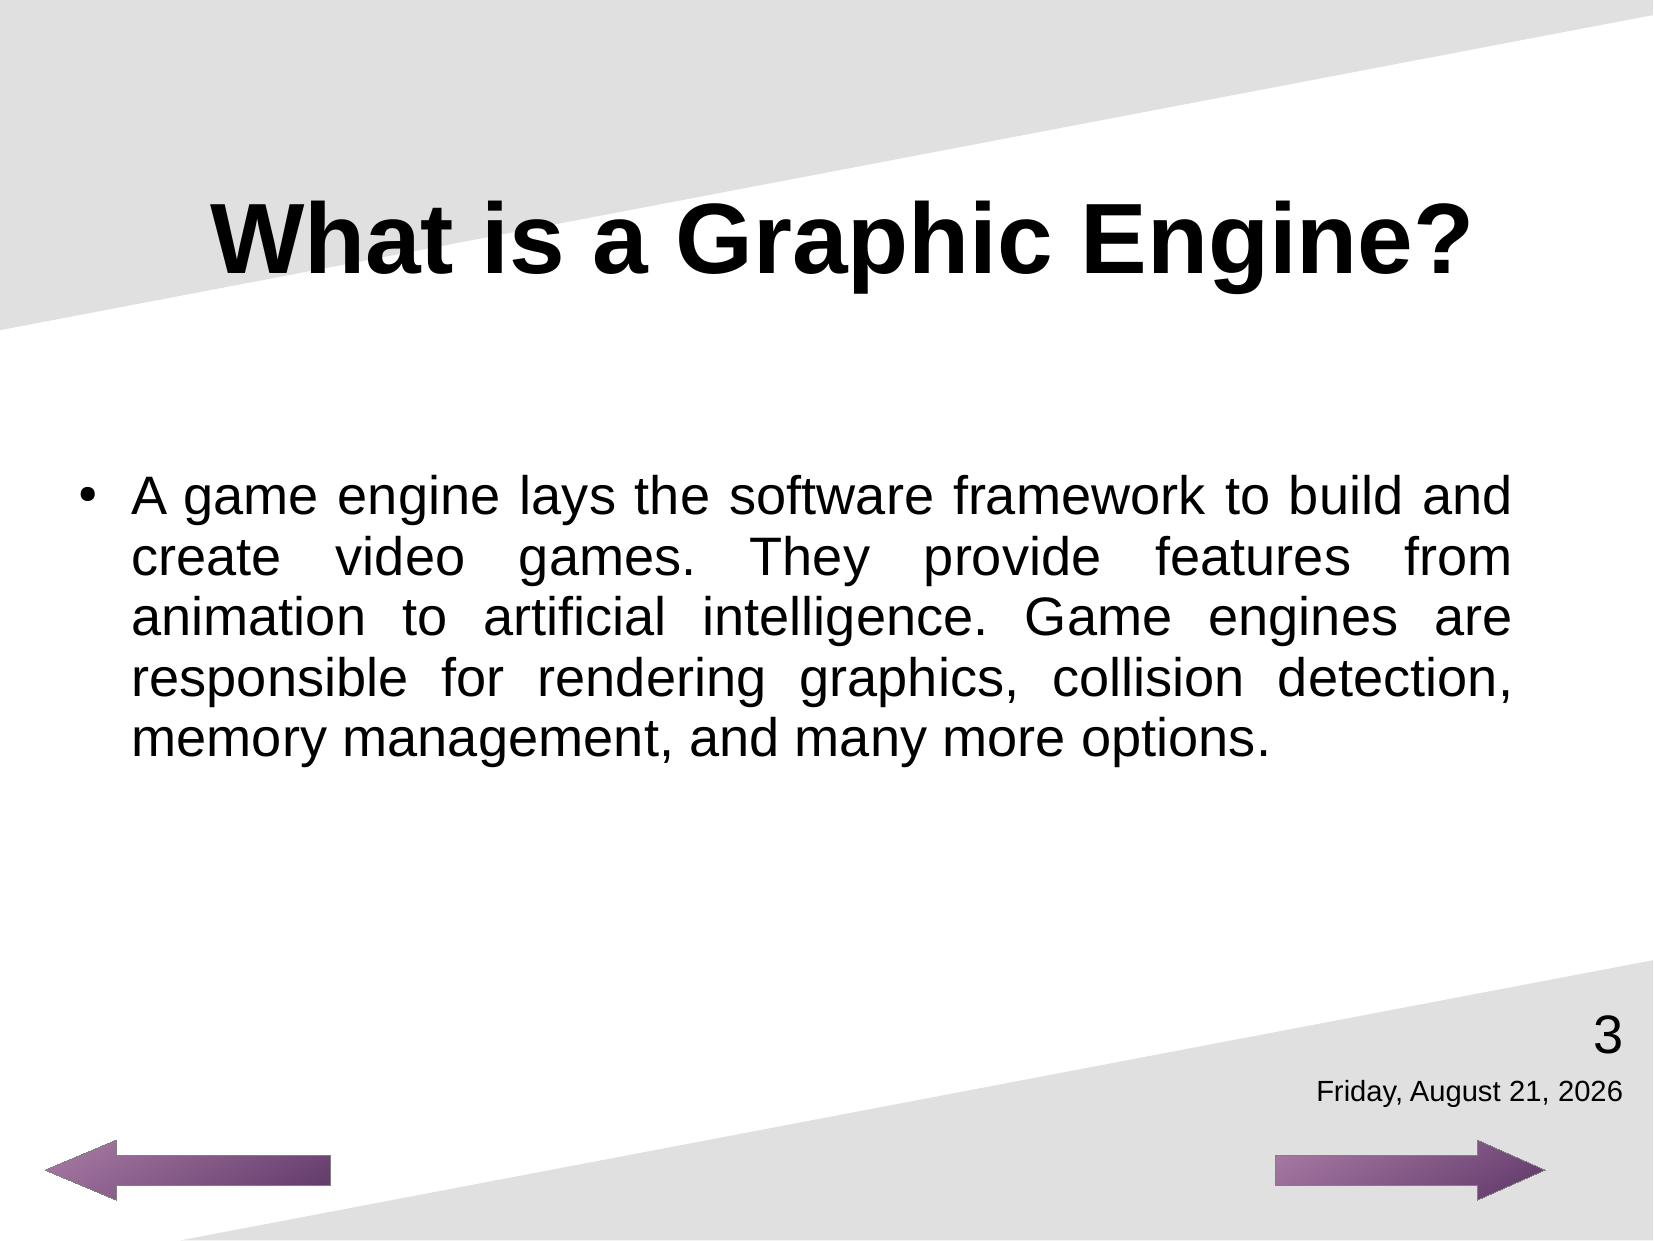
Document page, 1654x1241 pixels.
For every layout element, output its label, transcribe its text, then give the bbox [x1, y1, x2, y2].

title What is a Graphic Engine? [210, 135, 1653, 343]
list A game engine lays the software framework to build and create video games. They provide features from animation to artificial intelligence. Game engines are responsible for rendering graphics, collision detection, memory management, and many more options. [60, 465, 1516, 871]
text_box [45, 1140, 331, 1201]
text_box [1275, 1140, 1546, 1201]
